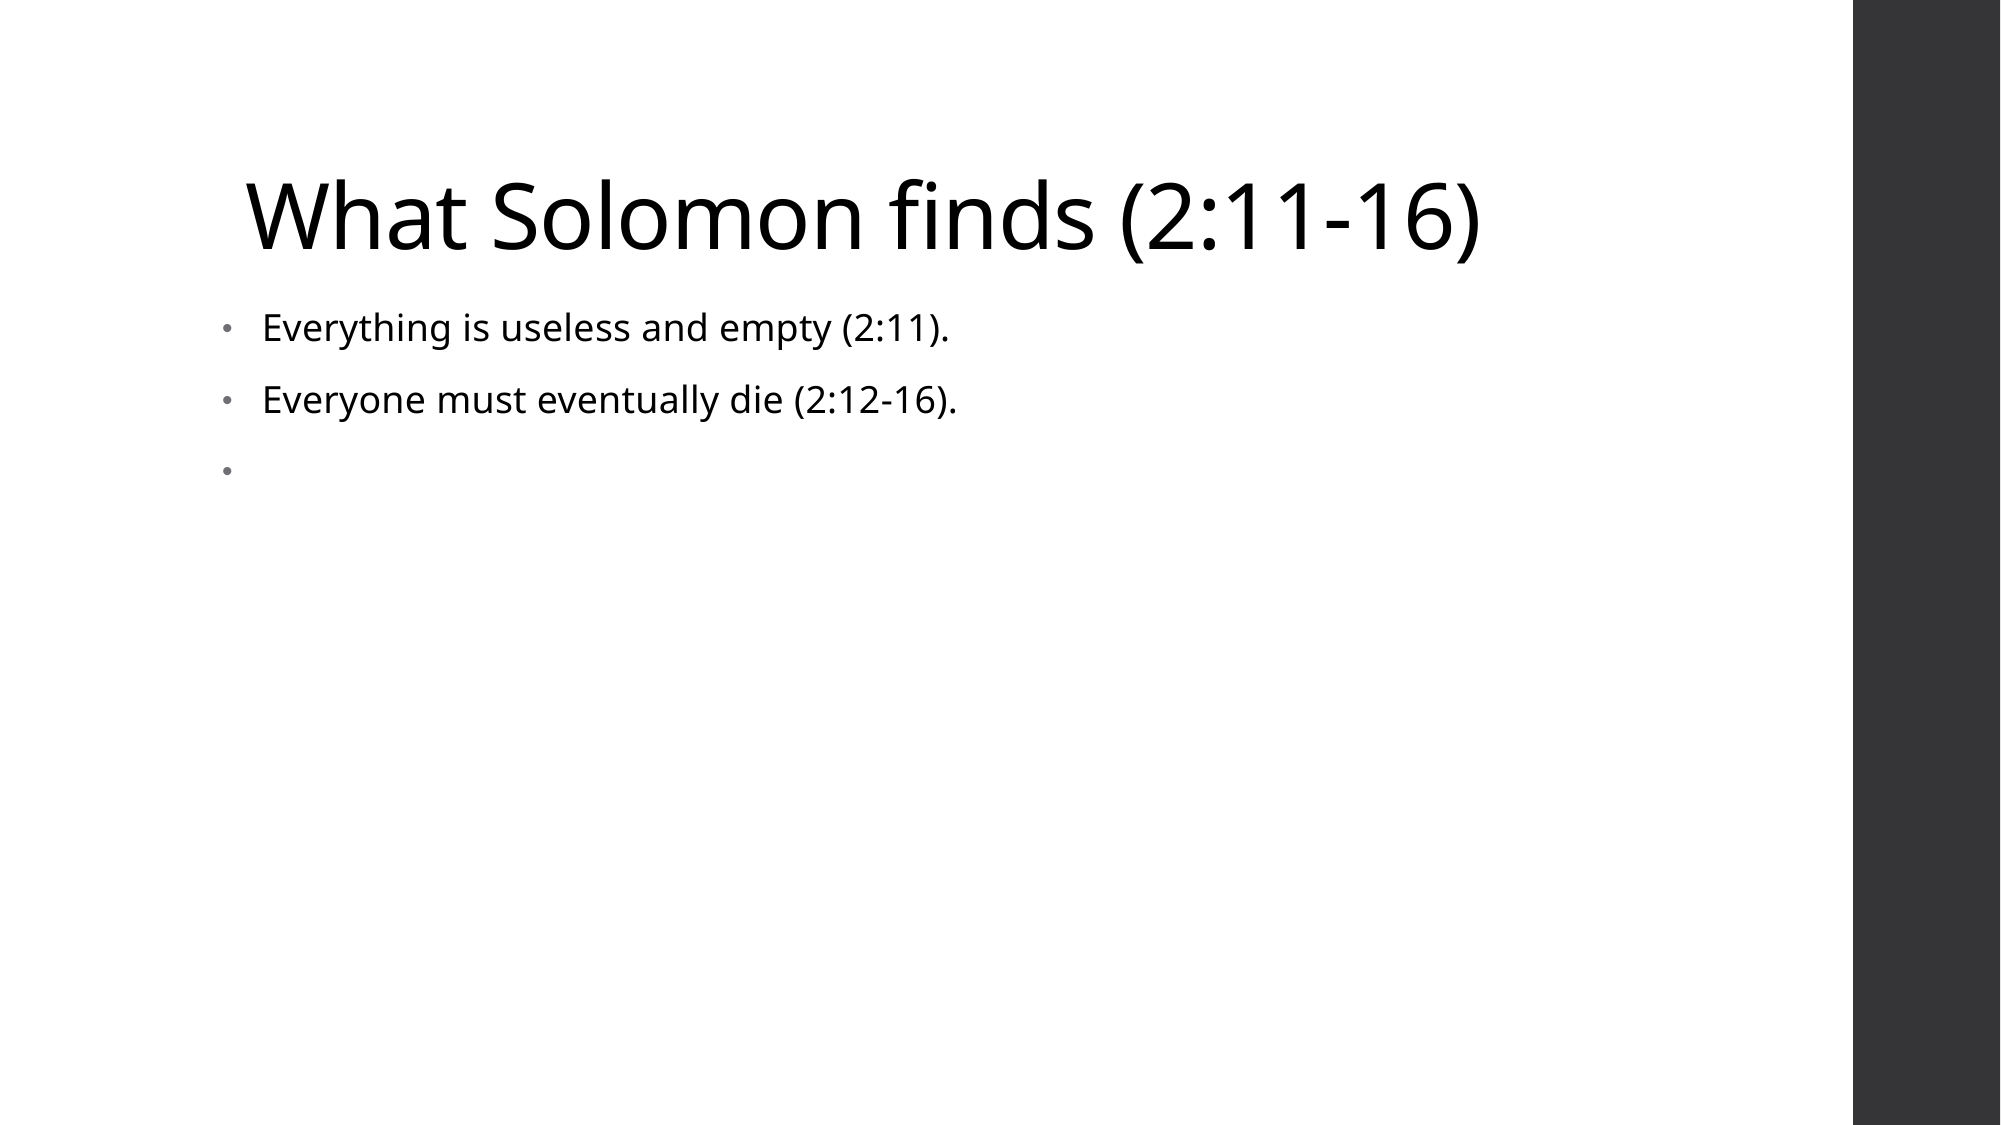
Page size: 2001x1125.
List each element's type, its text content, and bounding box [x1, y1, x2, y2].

list Everything is useless and empty (2:11). Everyone must eventually die (2:12-16). [206, 299, 1617, 1014]
title What Solomon finds (2:11-16) [206, 60, 1797, 278]
